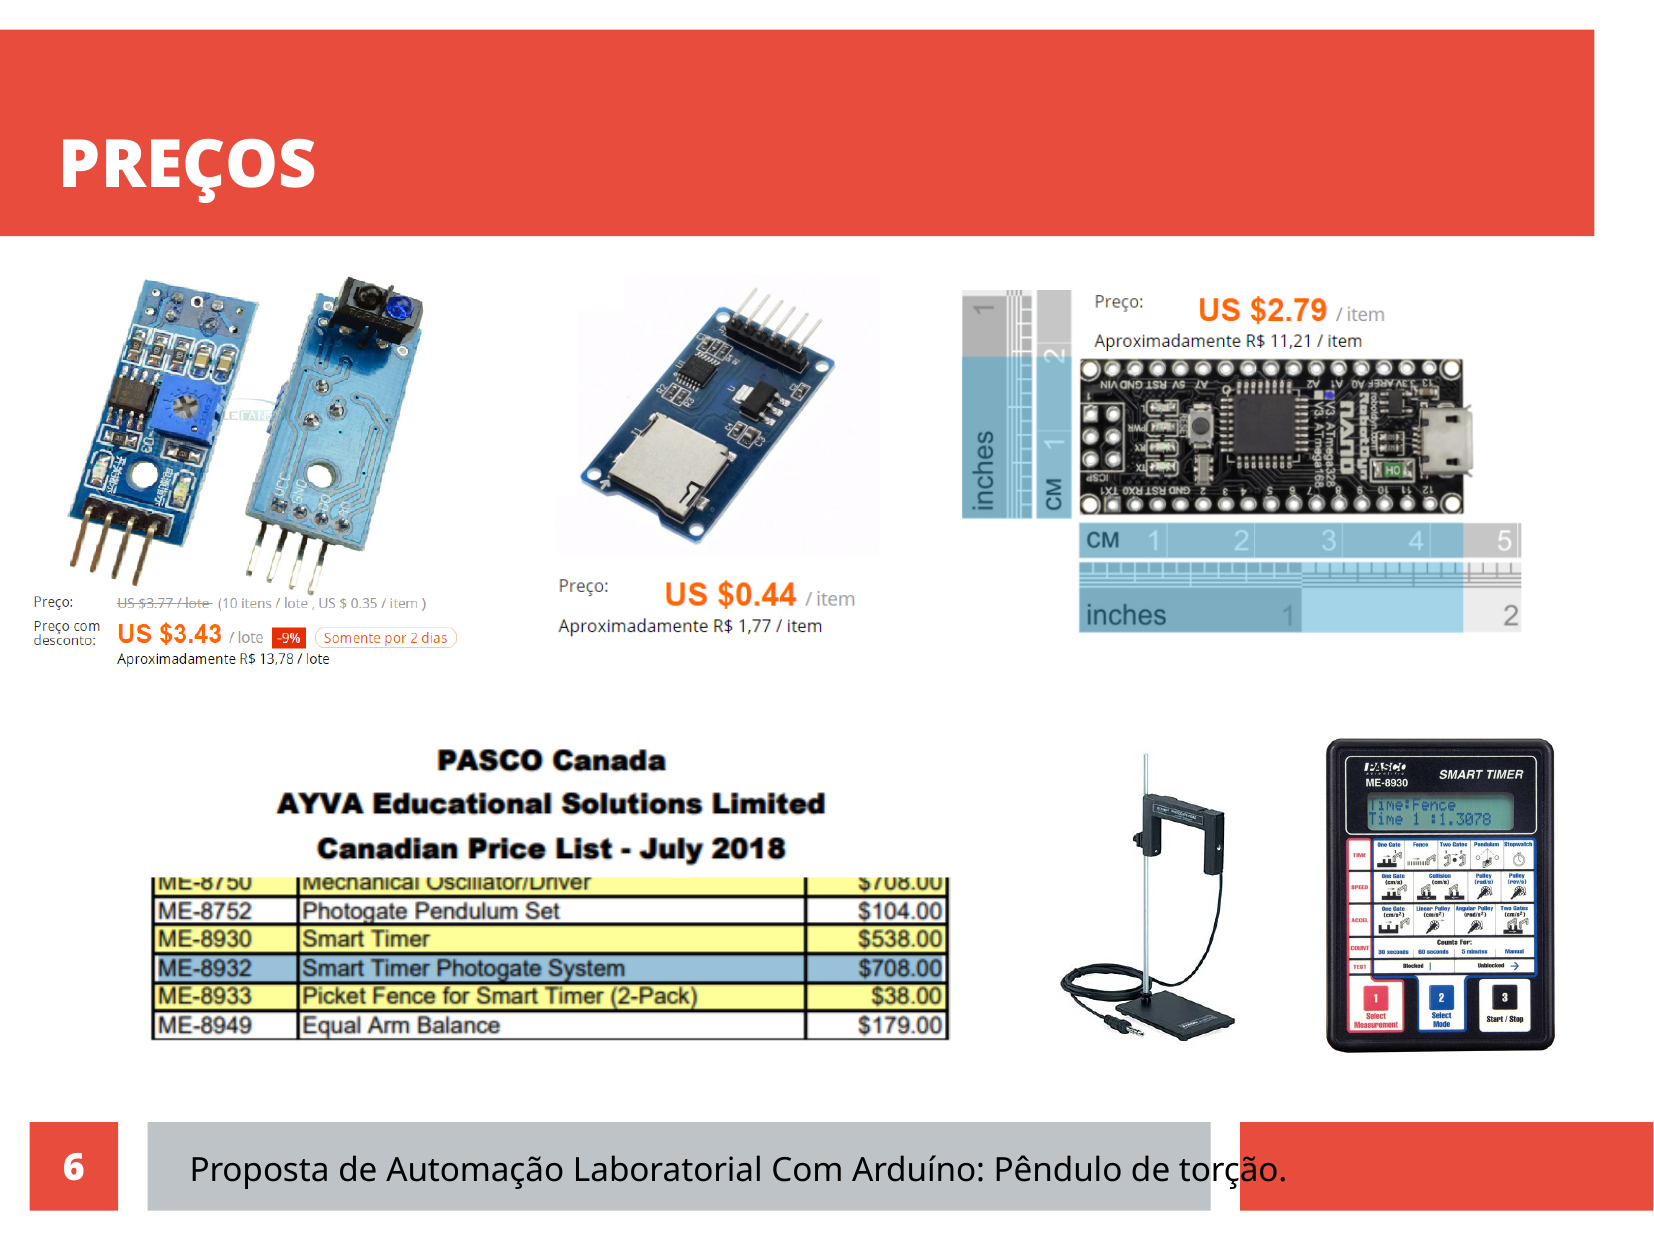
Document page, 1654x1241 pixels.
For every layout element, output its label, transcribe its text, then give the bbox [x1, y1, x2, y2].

title PREÇOS [59, 59, 1595, 207]
picture [530, 275, 891, 667]
picture [1305, 719, 1574, 1073]
picture [1056, 749, 1239, 1048]
picture [905, 290, 1571, 640]
text_box Proposta de Automação Laboratorial Com Arduíno: Pêndulo de torção. [174, 1138, 1179, 1196]
picture [24, 255, 473, 690]
picture [143, 710, 975, 1049]
